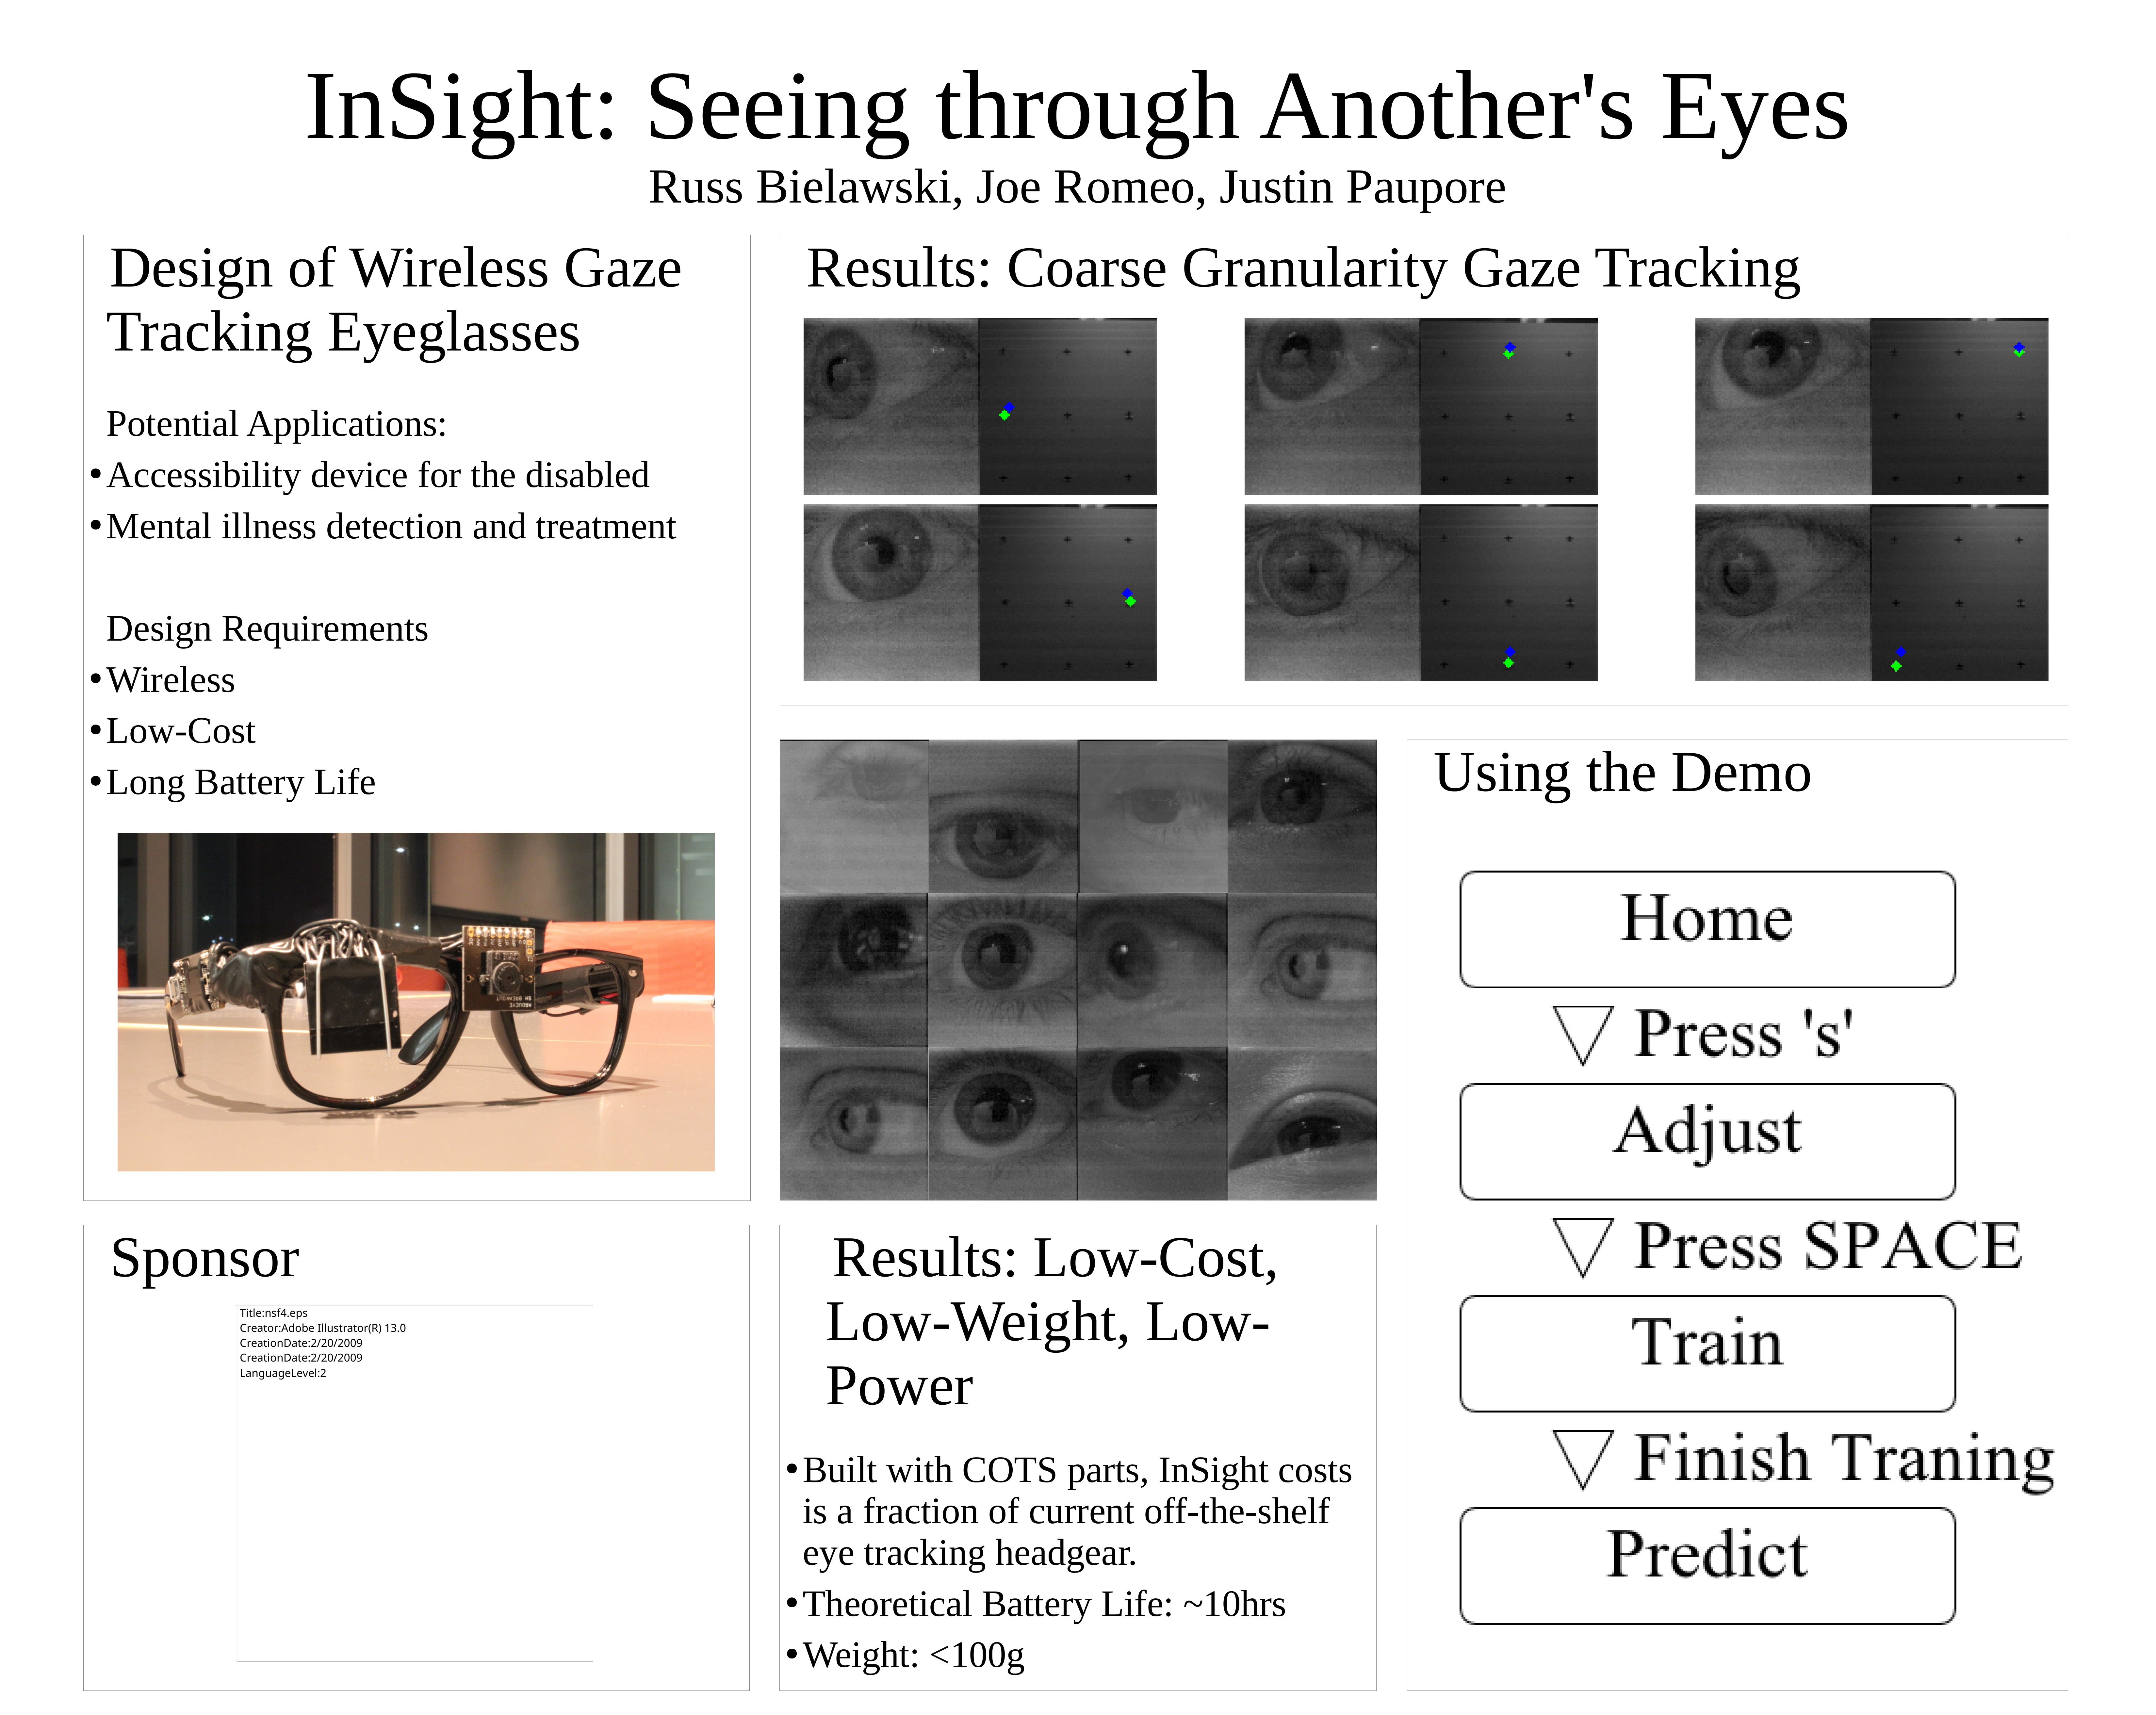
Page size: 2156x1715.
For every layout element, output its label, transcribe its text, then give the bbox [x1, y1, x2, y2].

list Results: Coarse Granularity Gaze Tracking [780, 235, 2068, 706]
picture [1695, 318, 2049, 495]
list Using the Demo [1407, 740, 2068, 1691]
list Sponsor [83, 1225, 750, 1691]
list Results: Low-Cost, Low-Weight, Low-Power Built with COTS parts, InSight costs is a fraction of current off-the-shelf eye tracking headgear. Theoretical Battery Life: ~10hrs Weight: <100g [779, 1225, 1377, 1691]
title Russ Bielawski, Joe Romeo, Justin Paupore [24, 157, 2132, 216]
picture [1245, 318, 1598, 495]
list Design of Wireless Gaze Tracking Eyeglasses Potential Applications: Accessibility device for the disabled Mental illness detection and treatment Design Requirements Wireless Low-Cost Long Battery Life [83, 235, 751, 1201]
picture [1245, 504, 1598, 681]
picture [804, 504, 1157, 681]
picture [804, 318, 1157, 495]
picture [118, 833, 715, 1171]
picture [236, 1304, 593, 1661]
picture [780, 740, 1377, 1201]
picture [1695, 504, 2049, 681]
title InSight: Seeing through Another's Eyes [130, 51, 2026, 157]
